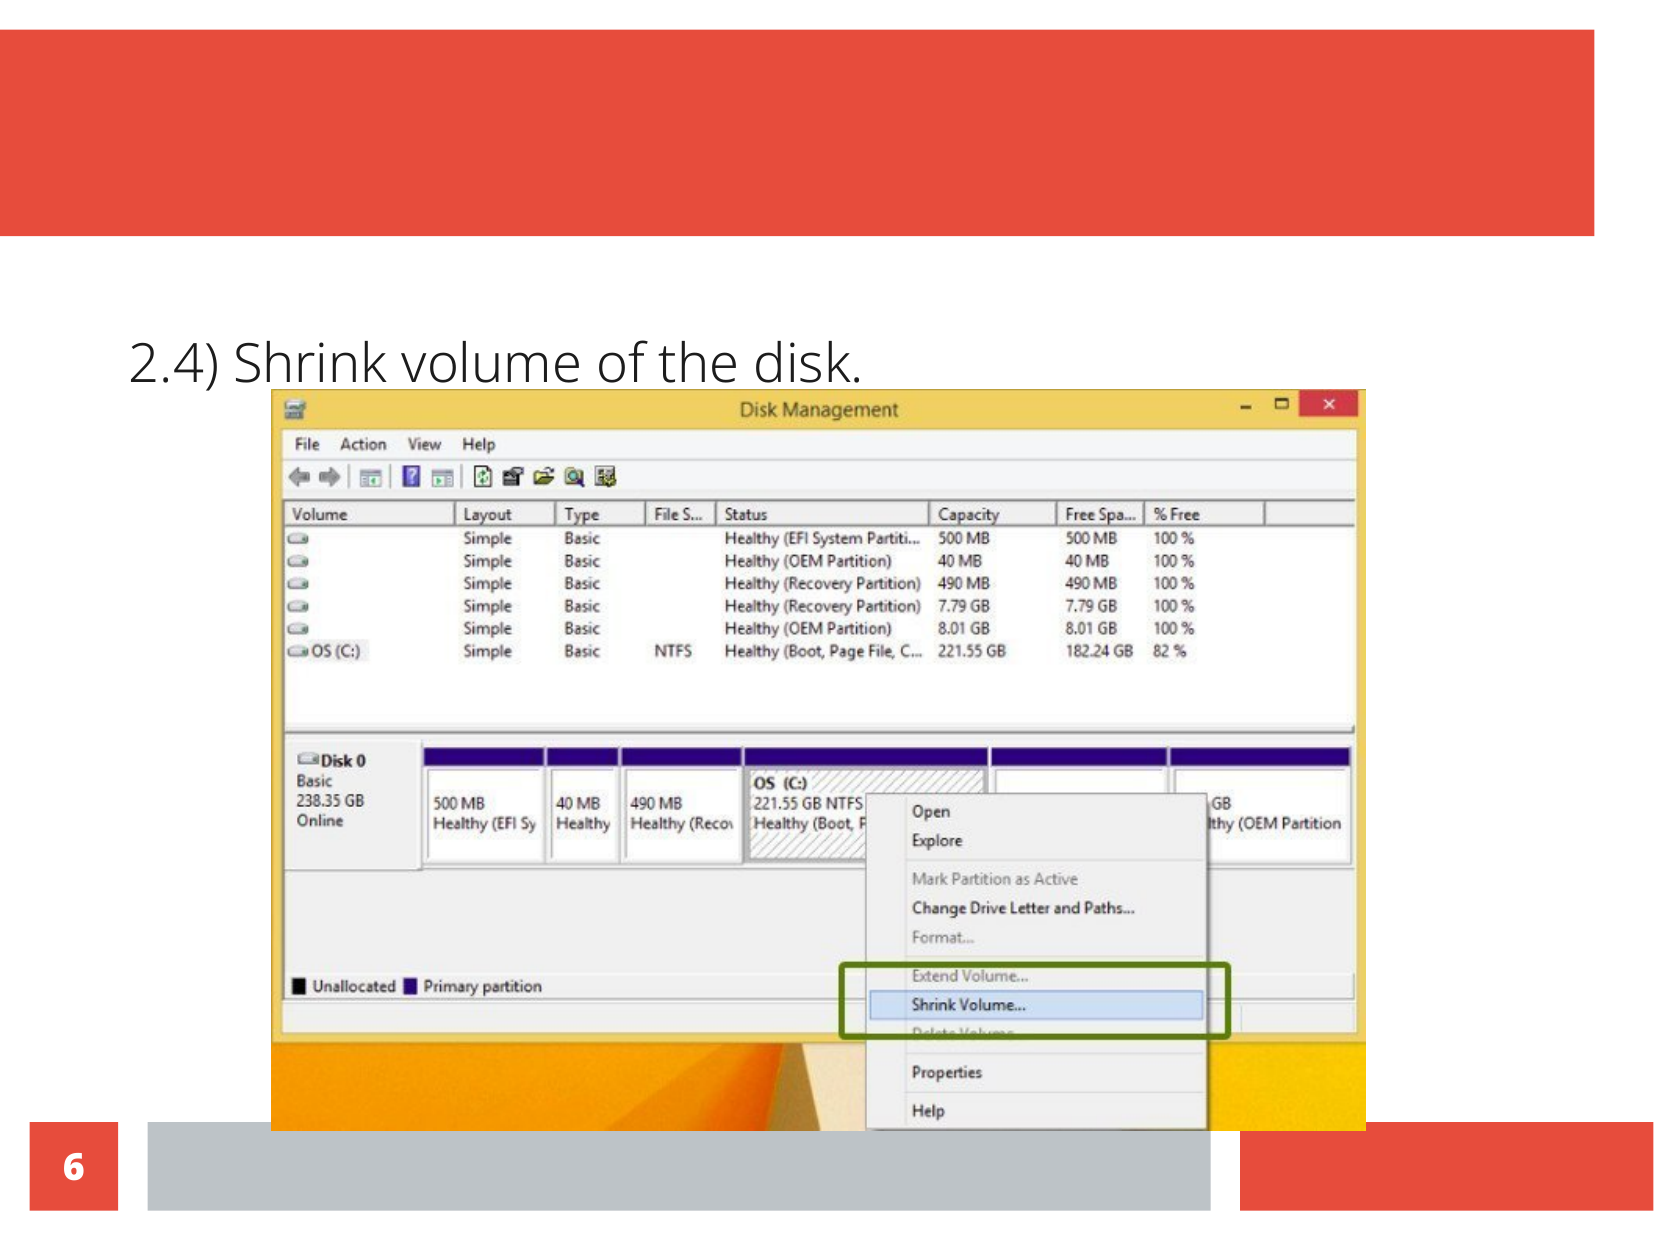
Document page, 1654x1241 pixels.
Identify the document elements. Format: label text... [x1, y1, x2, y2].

subtitle 2.4) Shrink volume of the disk. [59, 324, 1565, 1093]
picture [271, 389, 1366, 1131]
